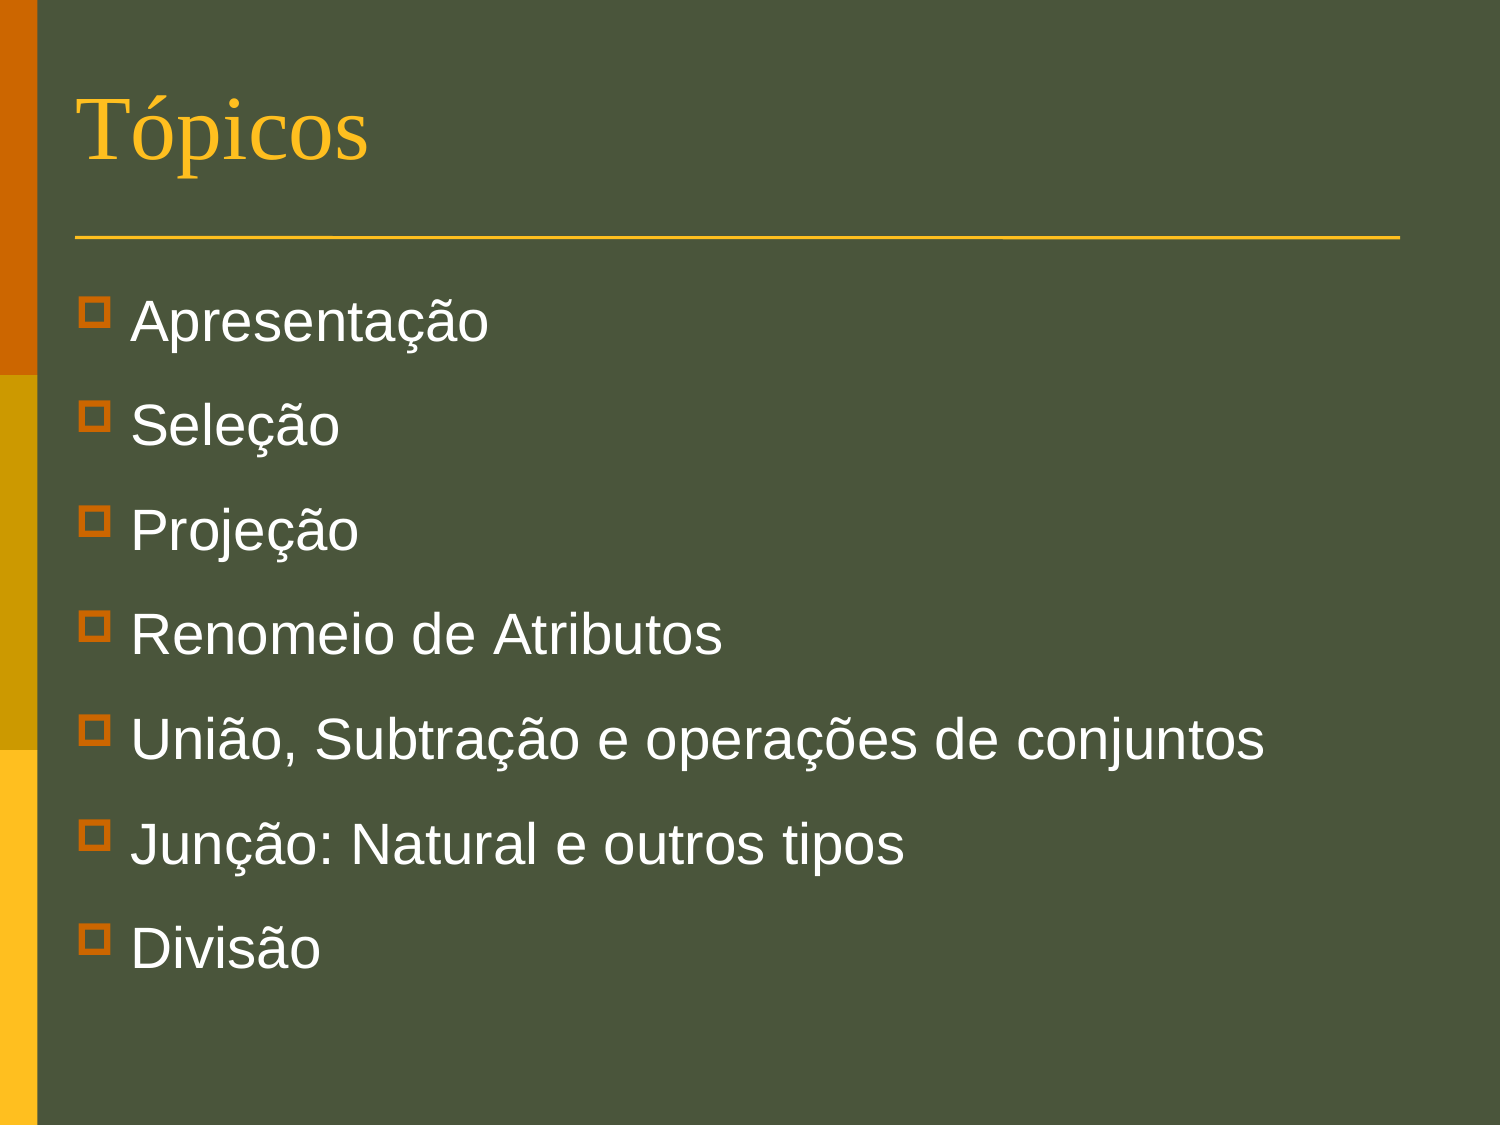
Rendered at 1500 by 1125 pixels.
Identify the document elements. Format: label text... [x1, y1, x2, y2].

list Apresentação Seleção Projeção Renomeio de Atributos União, Subtração e operações de conjuntos Junção: Natural e outros tipos Divisão [75, 262, 1425, 991]
title Tópicos [75, 0, 1425, 226]
